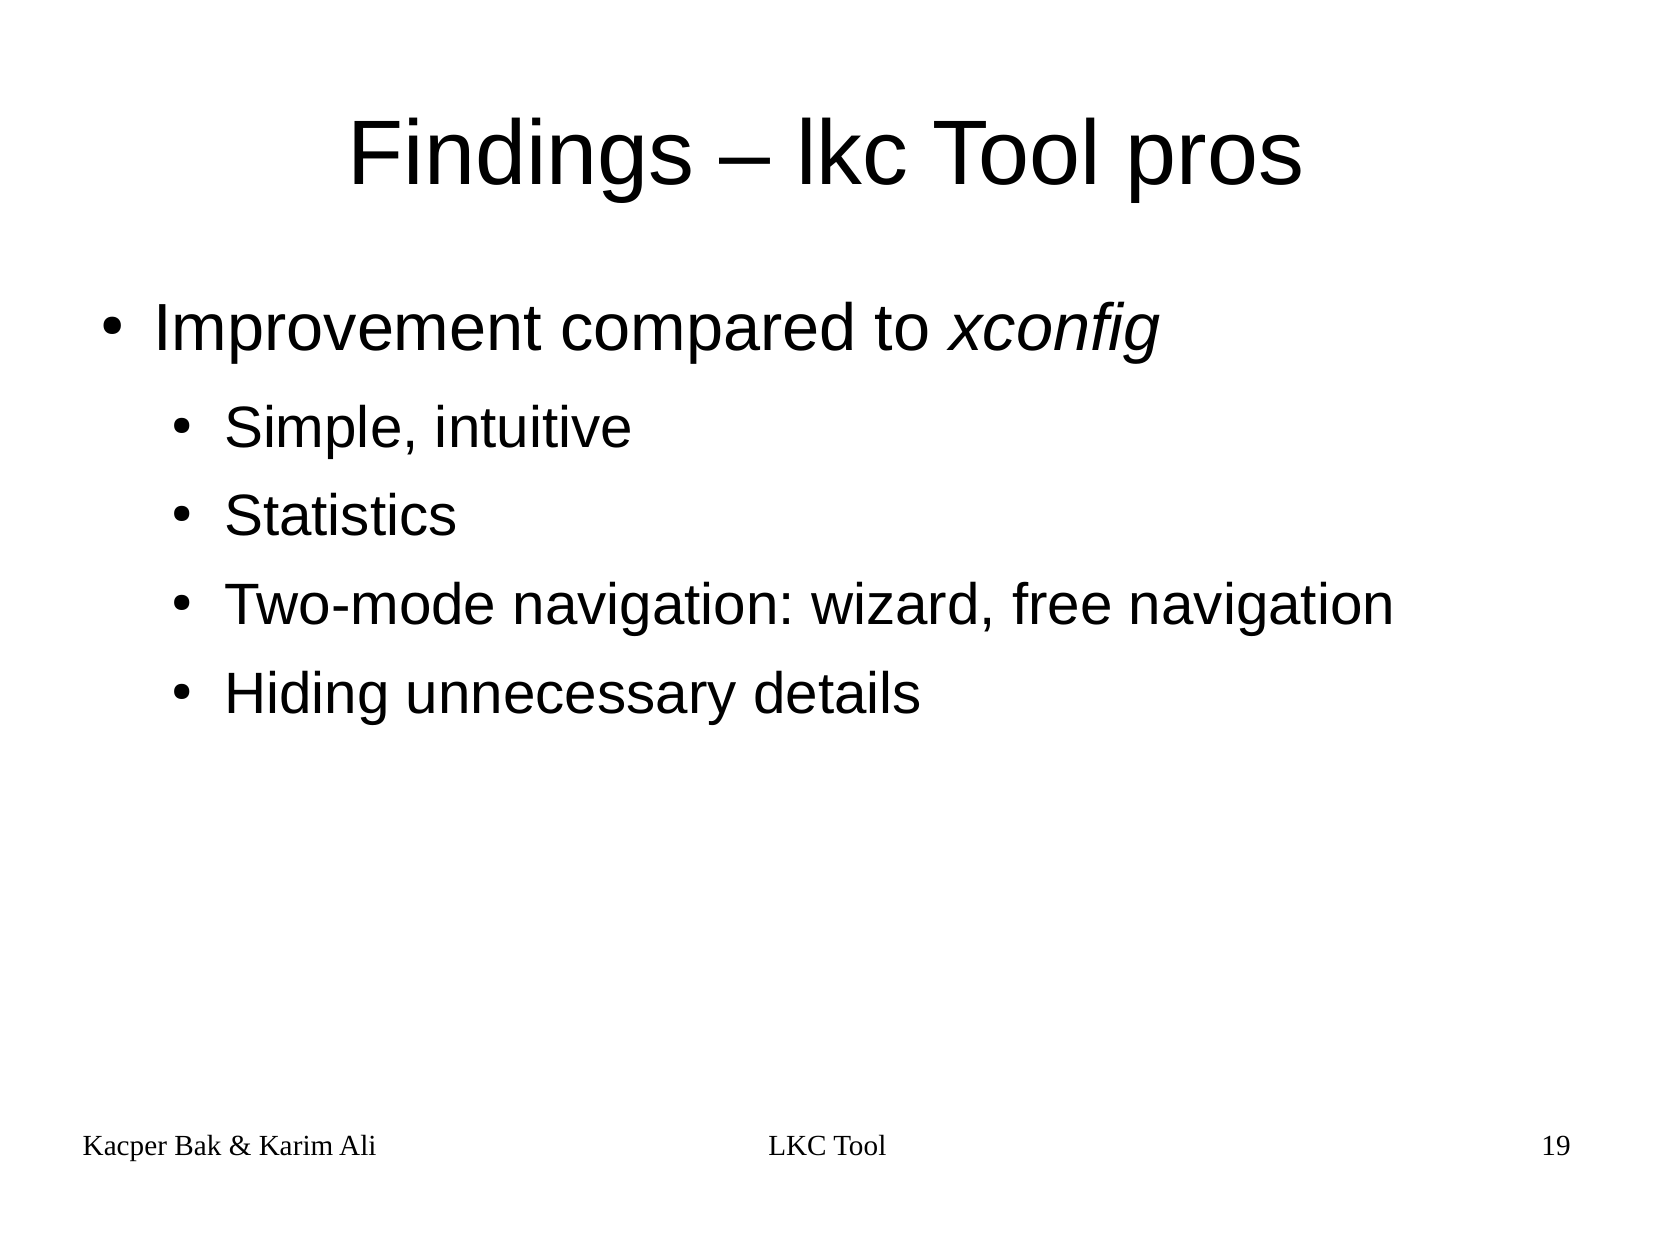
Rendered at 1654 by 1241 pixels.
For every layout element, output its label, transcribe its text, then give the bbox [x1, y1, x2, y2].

list Improvement compared to xconfig Simple, intuitive Statistics Two-mode navigation: wizard, free navigation Hiding unnecessary details [82, 290, 1571, 1109]
title Findings – lkc Tool pros [82, 49, 1571, 257]
